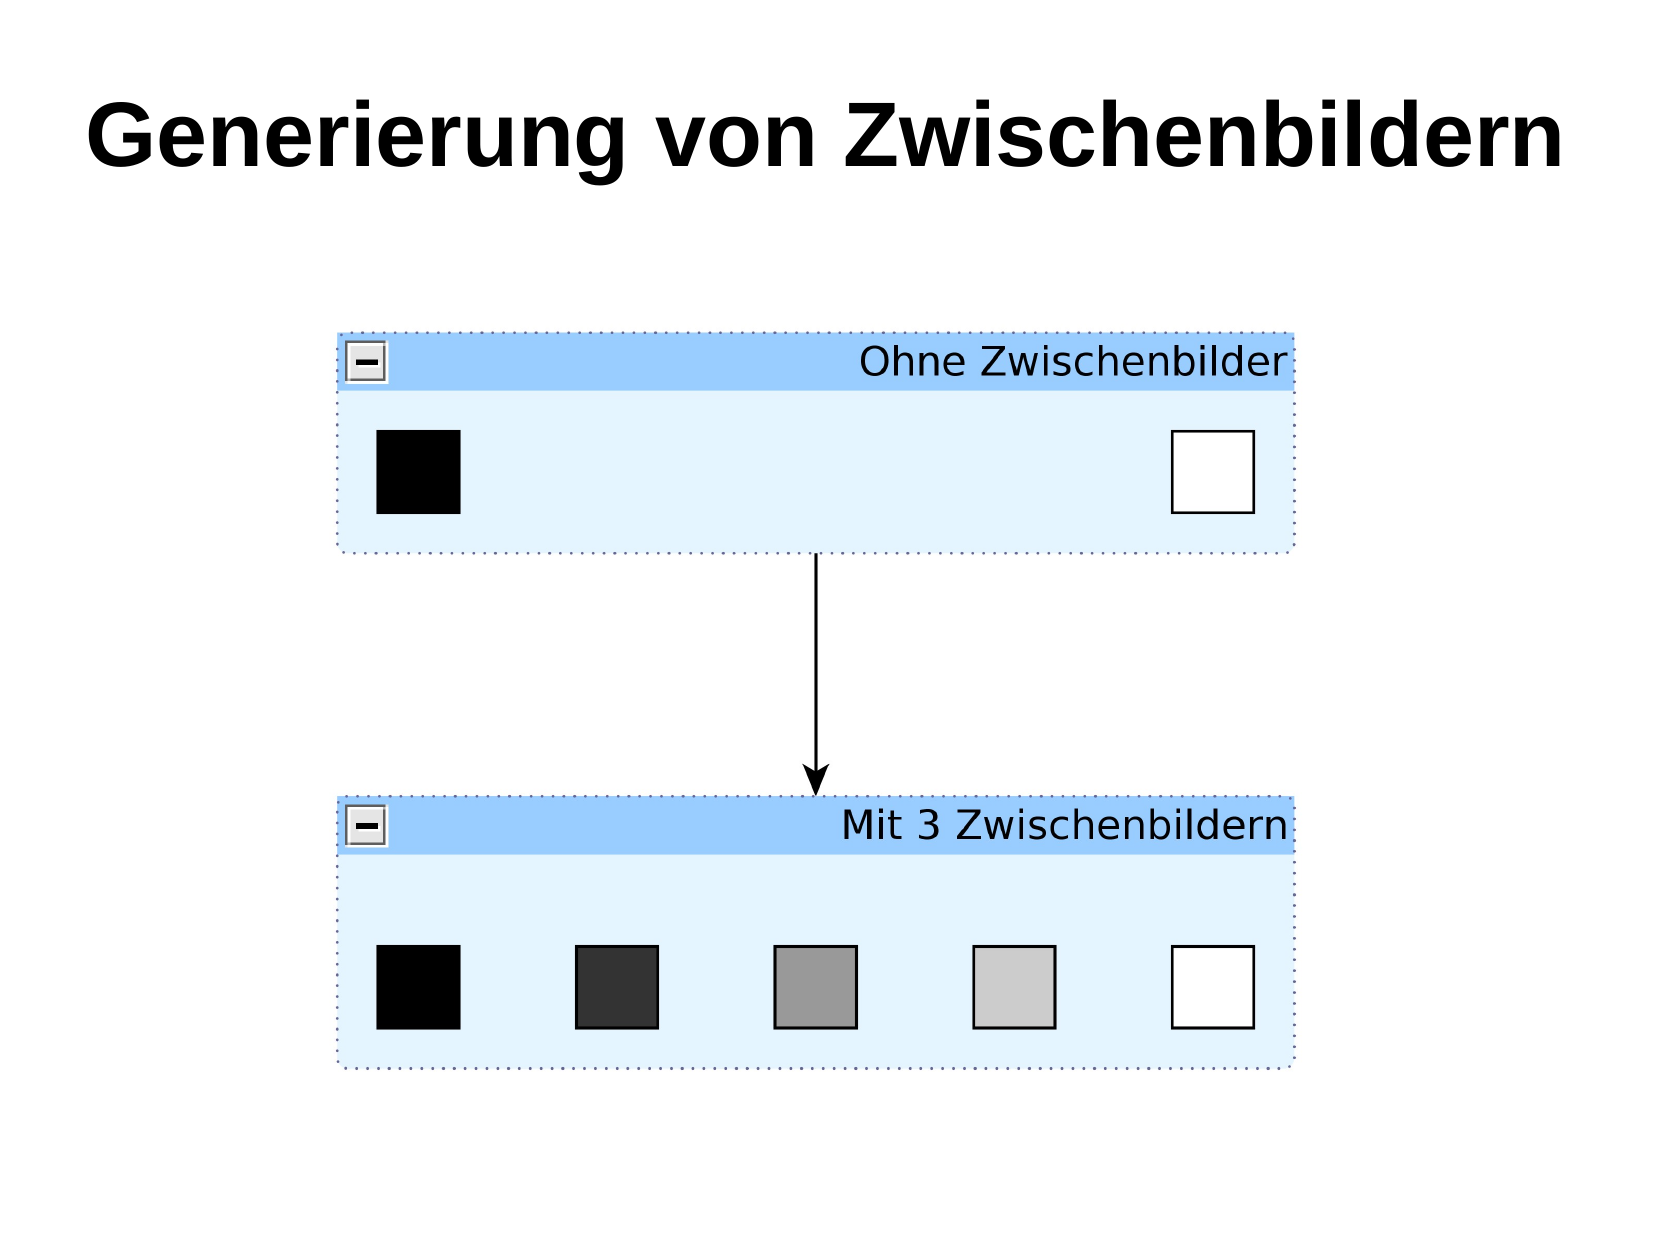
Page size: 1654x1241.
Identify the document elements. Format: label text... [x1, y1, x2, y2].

title Generierung von Zwischenbildern [0, 38, 1654, 231]
picture [296, 290, 1335, 1109]
